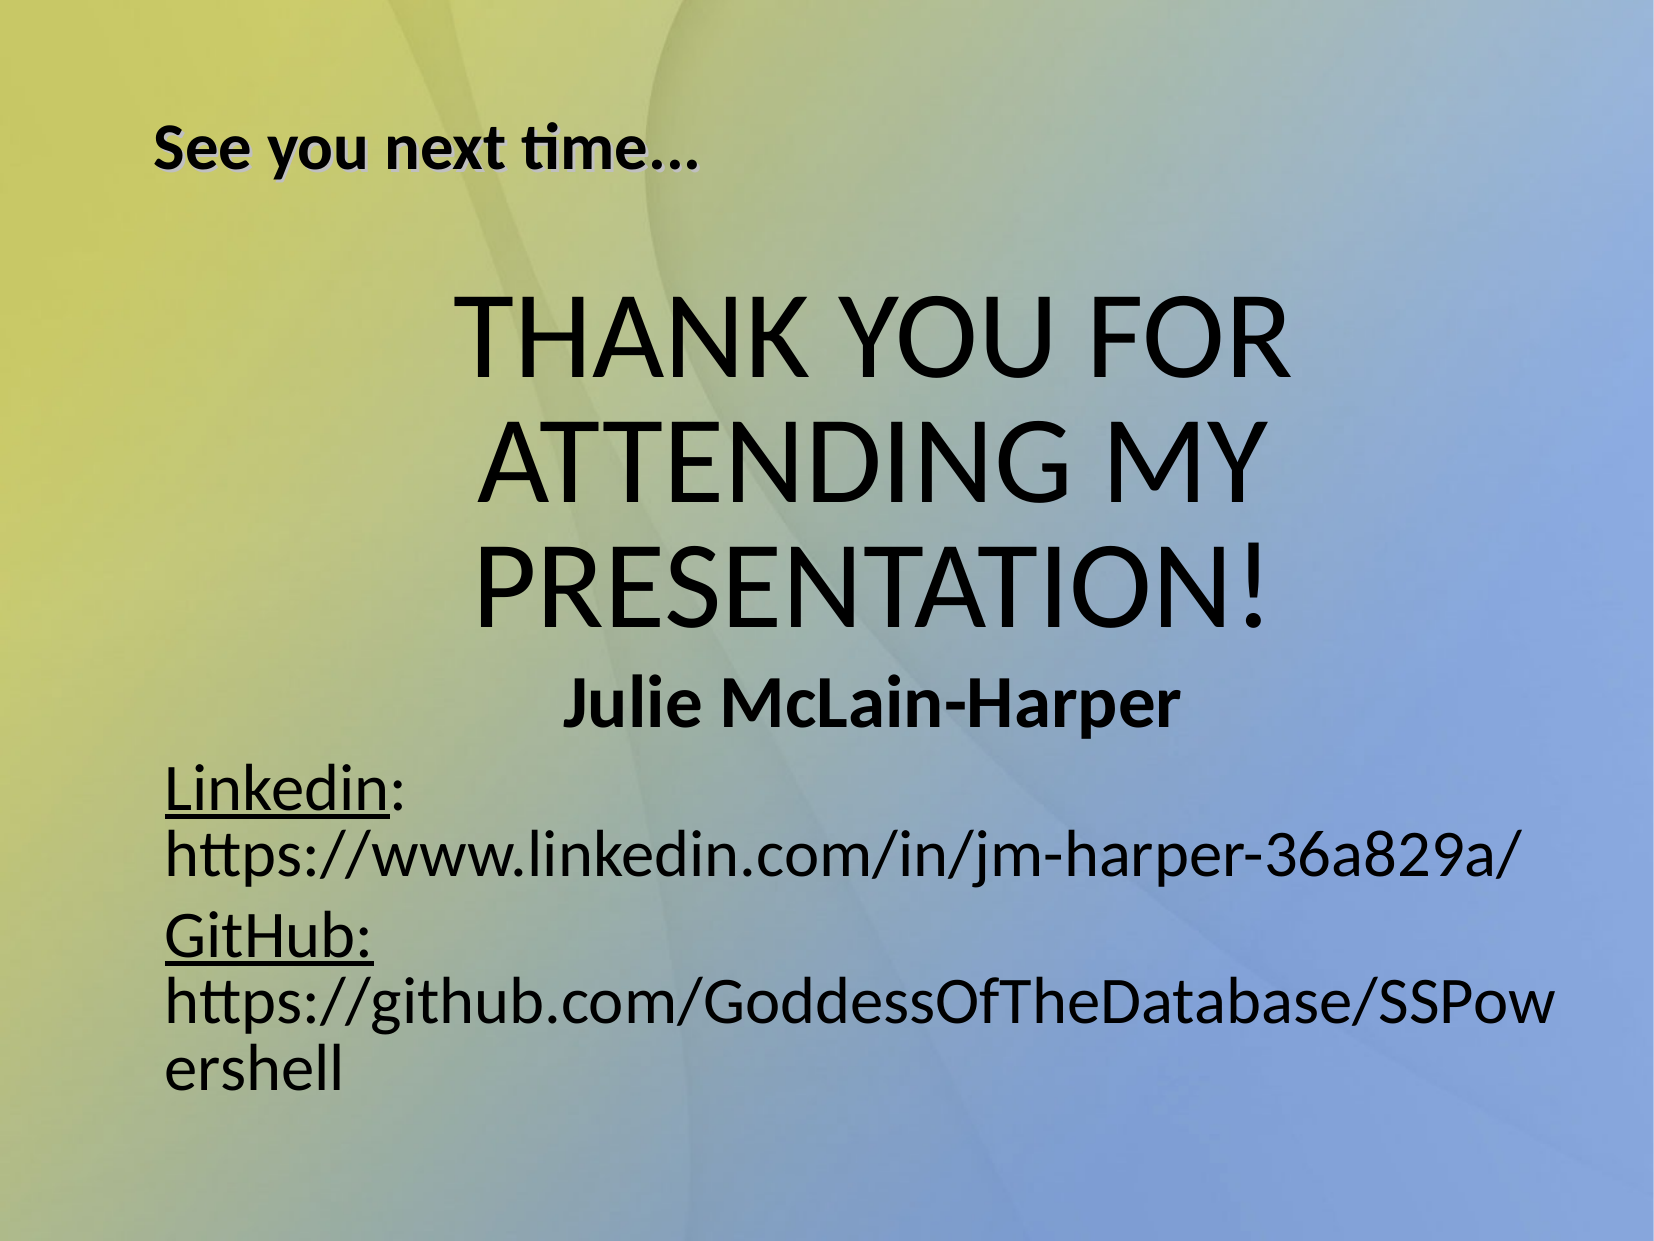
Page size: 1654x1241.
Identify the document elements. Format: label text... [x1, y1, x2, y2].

list THANK YOU FOR ATTENDING MY PRESENTATION! Julie McLain-Harper Linkedin:https://www.linkedin.com/in/jm-harper-36a829a/ GitHub: https://github.com/GoddessOfTheDatabase/SSPowershell [93, 283, 1582, 1108]
title See you next time... [82, 49, 1571, 257]
picture [0, 0, 1654, 1241]
